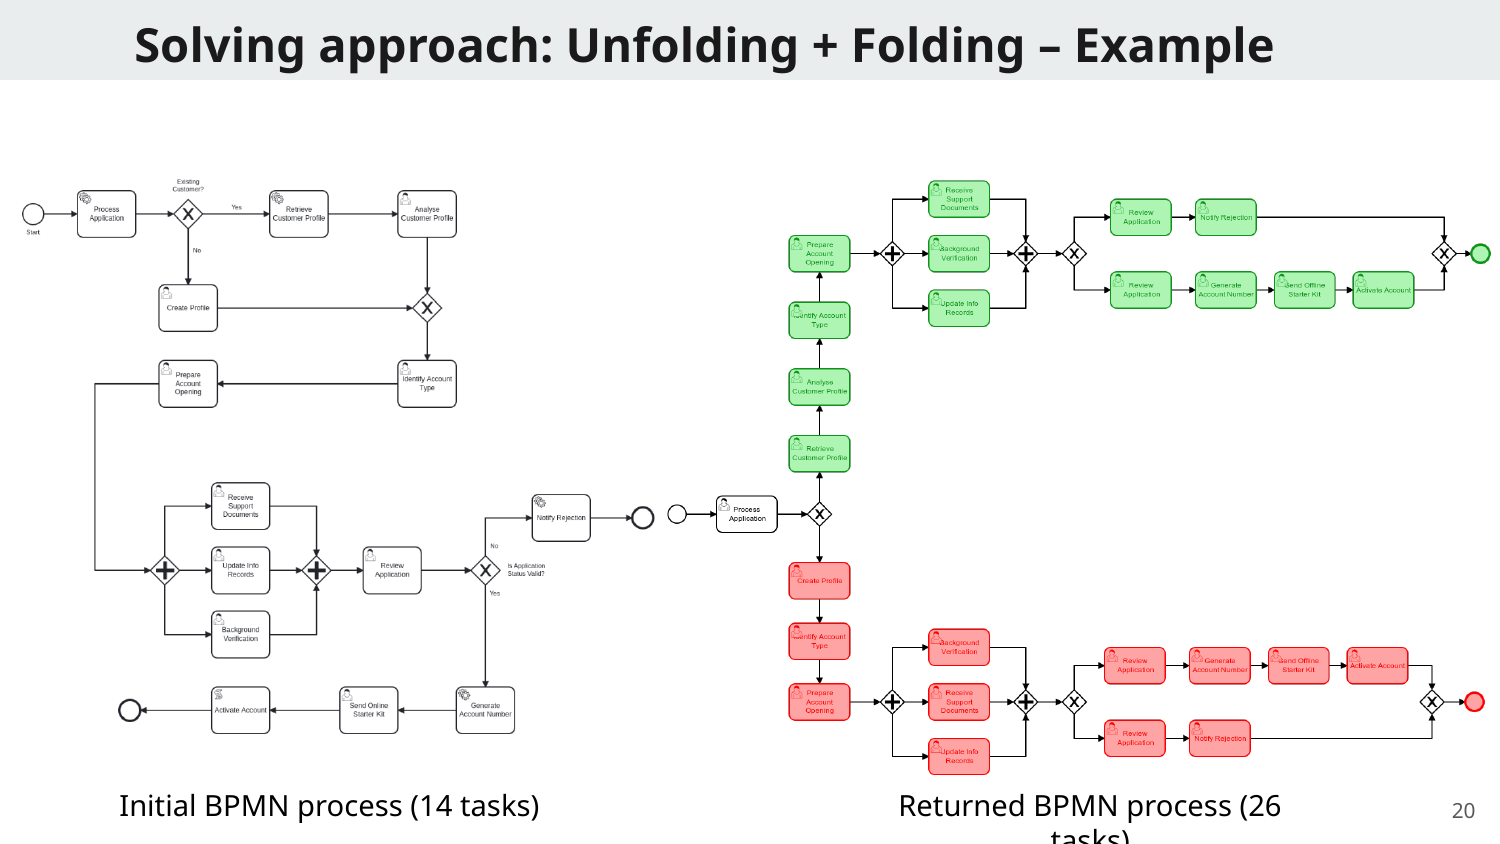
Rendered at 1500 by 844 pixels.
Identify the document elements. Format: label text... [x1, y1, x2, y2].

picture [17, 177, 657, 738]
picture [664, 177, 1493, 779]
text_box Returned BPMN process (26 tasks) [845, 772, 1335, 844]
text_box Initial BPMN process (14 tasks) [85, 772, 574, 838]
title Solving approach: Unfolding + Folding – Example [119, 0, 1381, 88]
slide_number <numéro> [1400, 779, 1491, 844]
